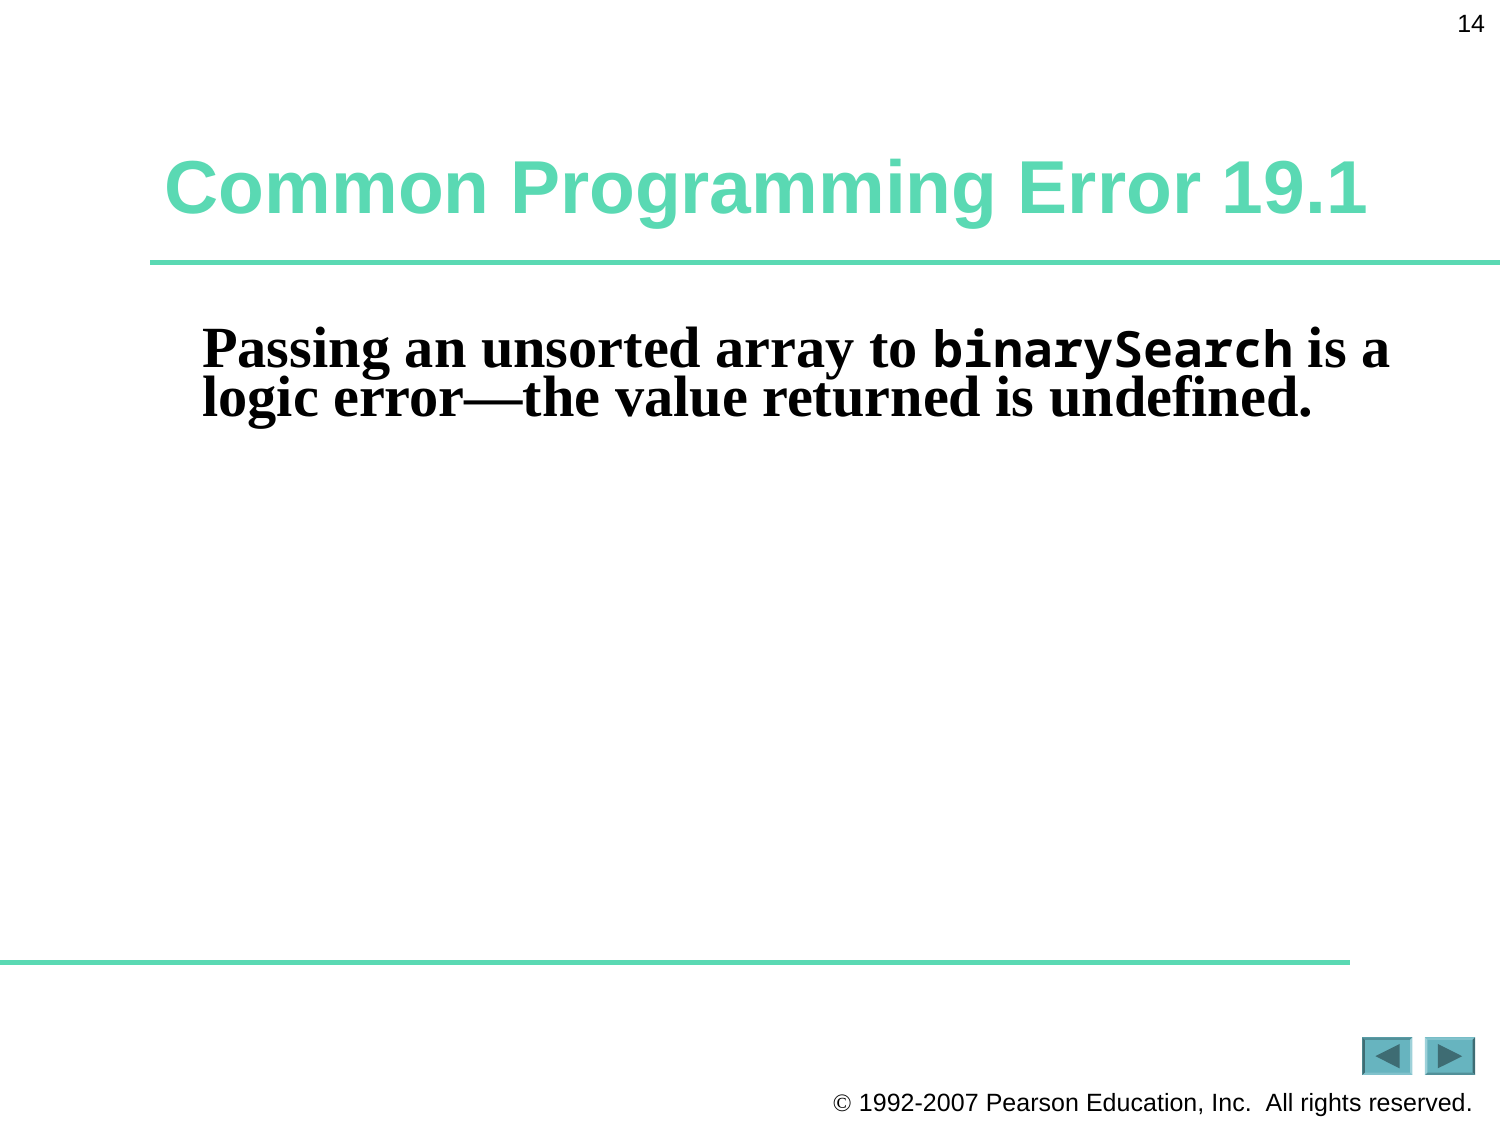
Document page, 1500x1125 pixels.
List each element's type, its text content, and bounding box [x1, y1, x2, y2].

list Passing an unsorted array to binarySearch is a logic error—the value returned is undefined. [187, 287, 1473, 467]
text_box <number> [1149, 0, 1500, 79]
title Common Programming Error 19.1 [149, 112, 1425, 263]
